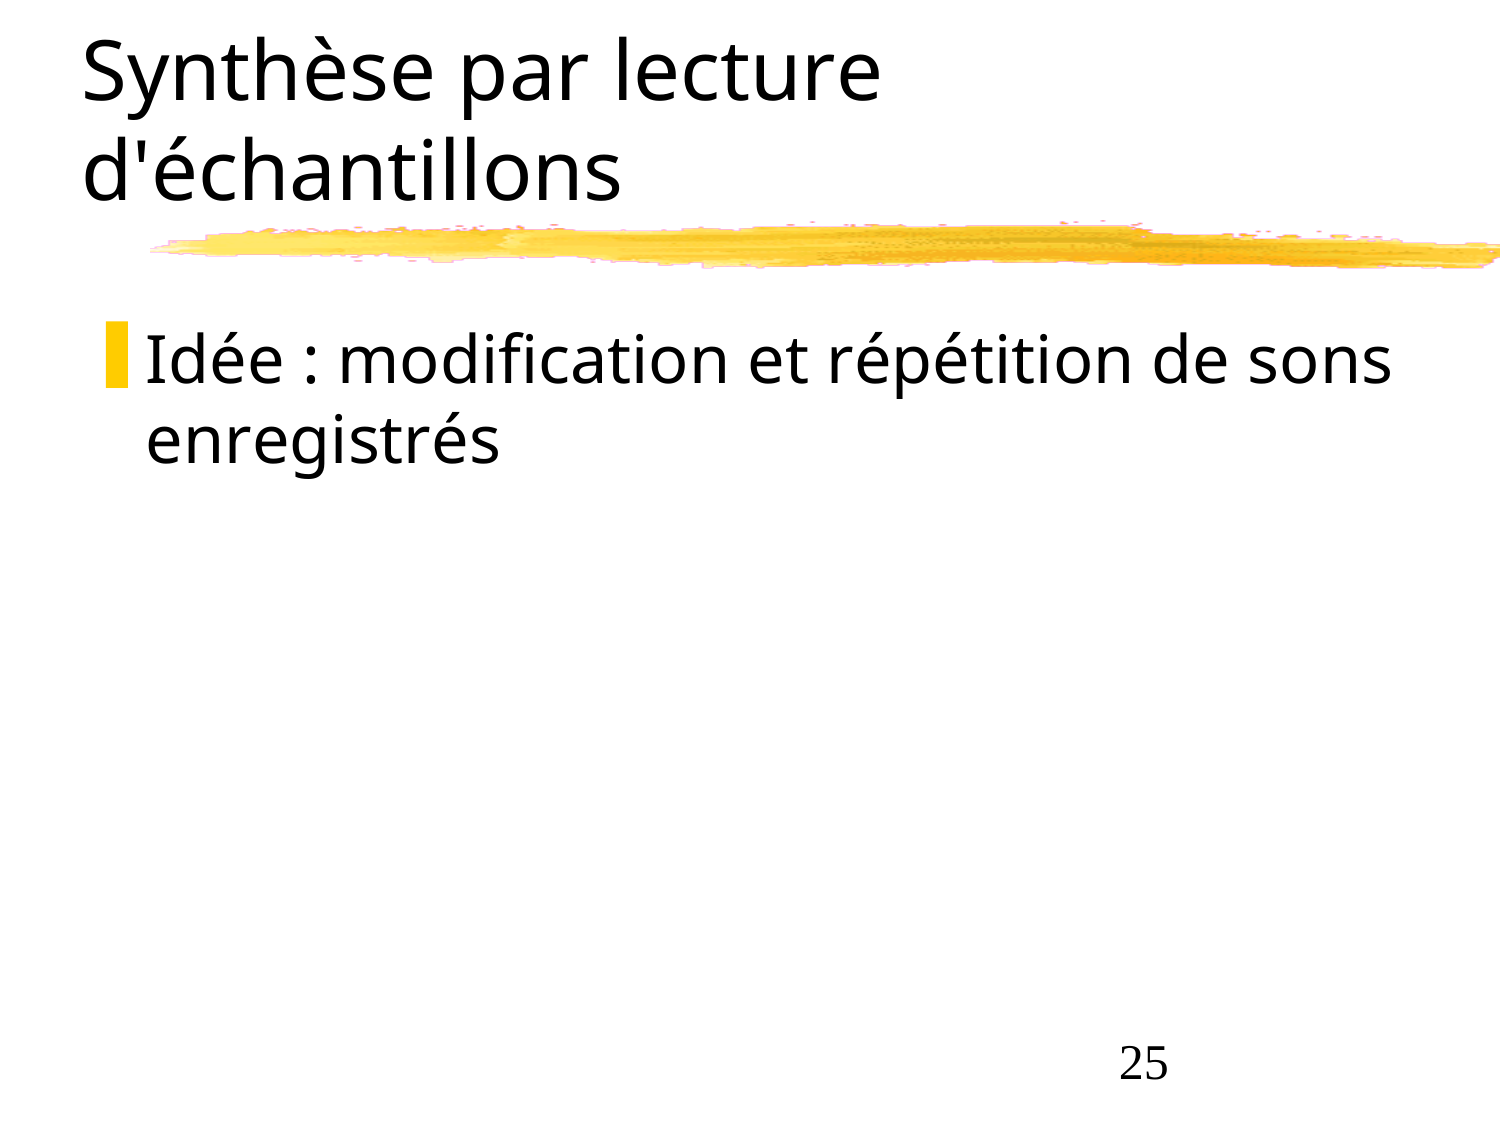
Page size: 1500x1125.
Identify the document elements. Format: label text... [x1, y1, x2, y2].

list Idée : modification et répétition de sons enregistrés [74, 309, 1417, 1052]
picture [150, 215, 1500, 279]
title Synthèse par lecture d'échantillons [66, 8, 1342, 225]
